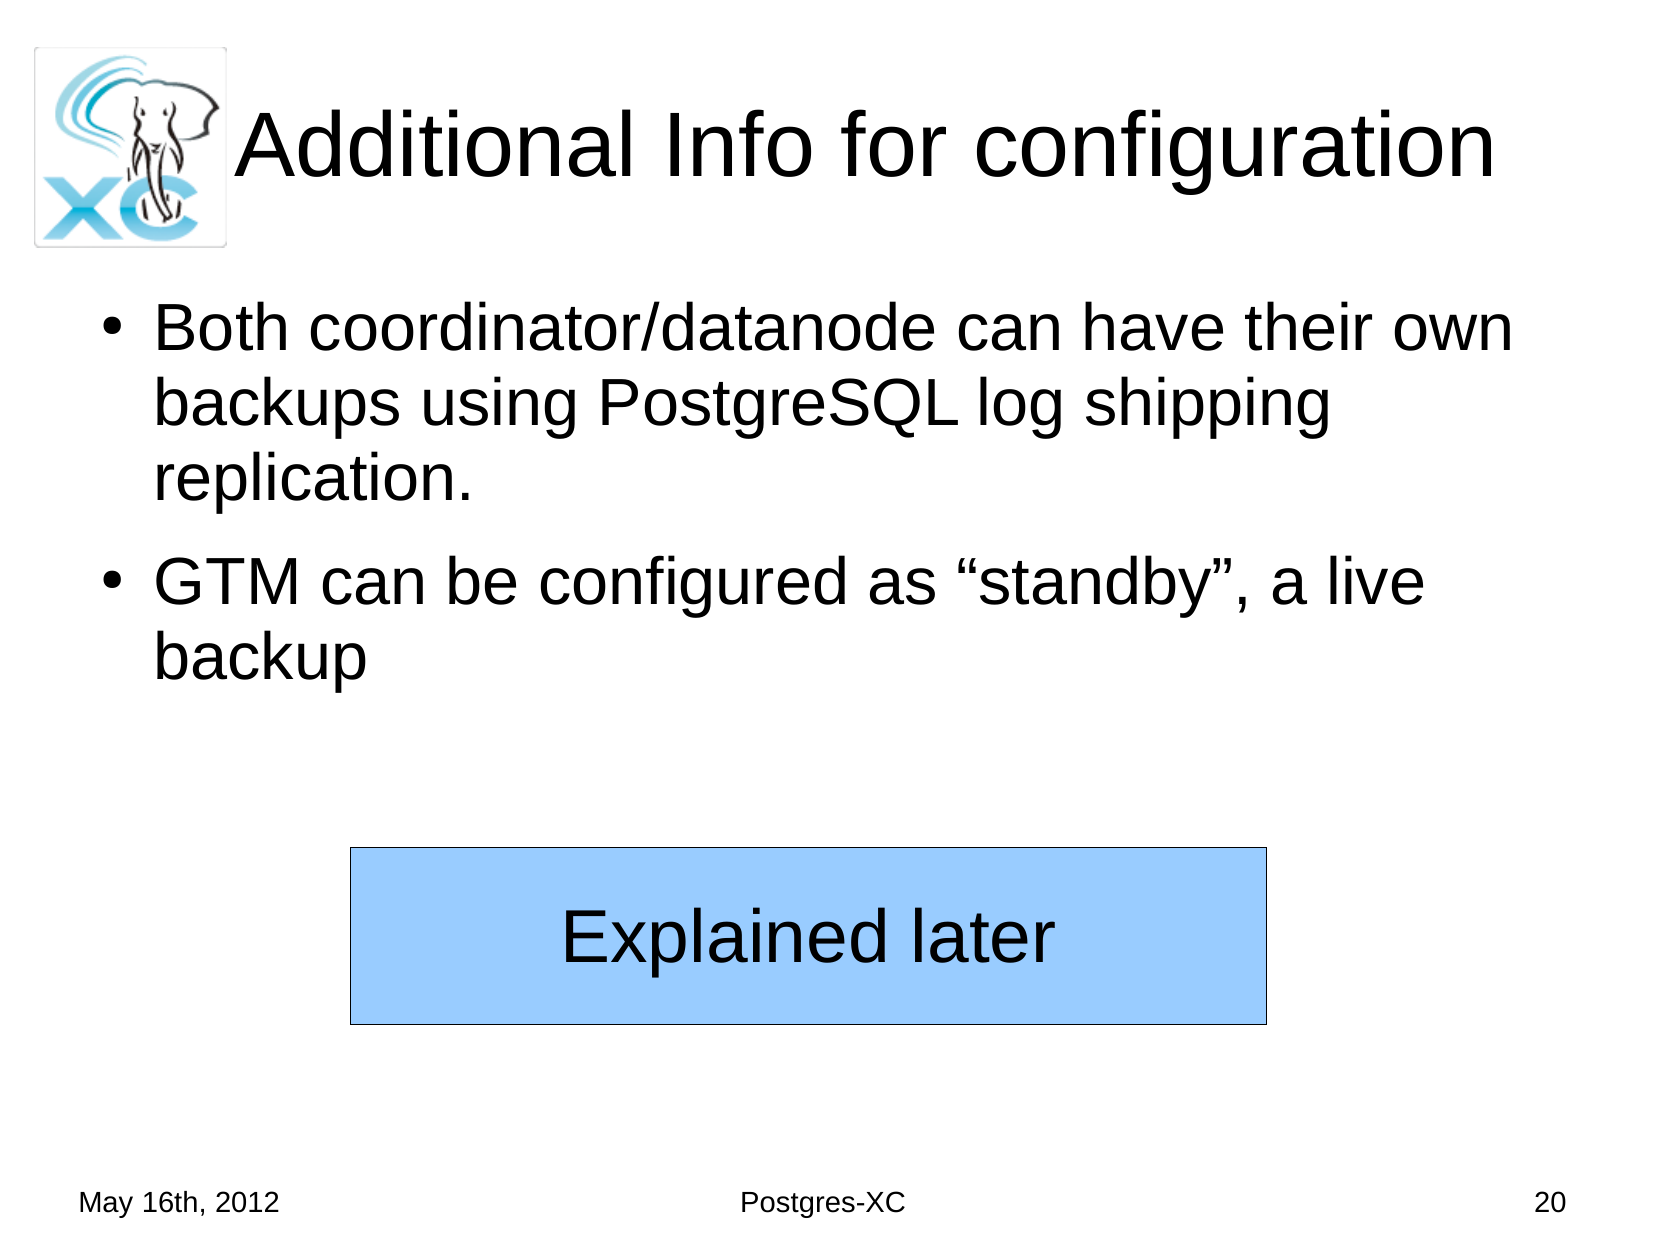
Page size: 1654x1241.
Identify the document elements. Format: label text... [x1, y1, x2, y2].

list Both coordinator/datanode can have their own backups using PostgreSQL log shipping replication. GTM can be configured as “standby”, a live backup [82, 290, 1571, 1109]
title Additional Info for configuration [234, 40, 1599, 248]
picture [34, 47, 227, 248]
text_box Explained later [350, 847, 1267, 1025]
